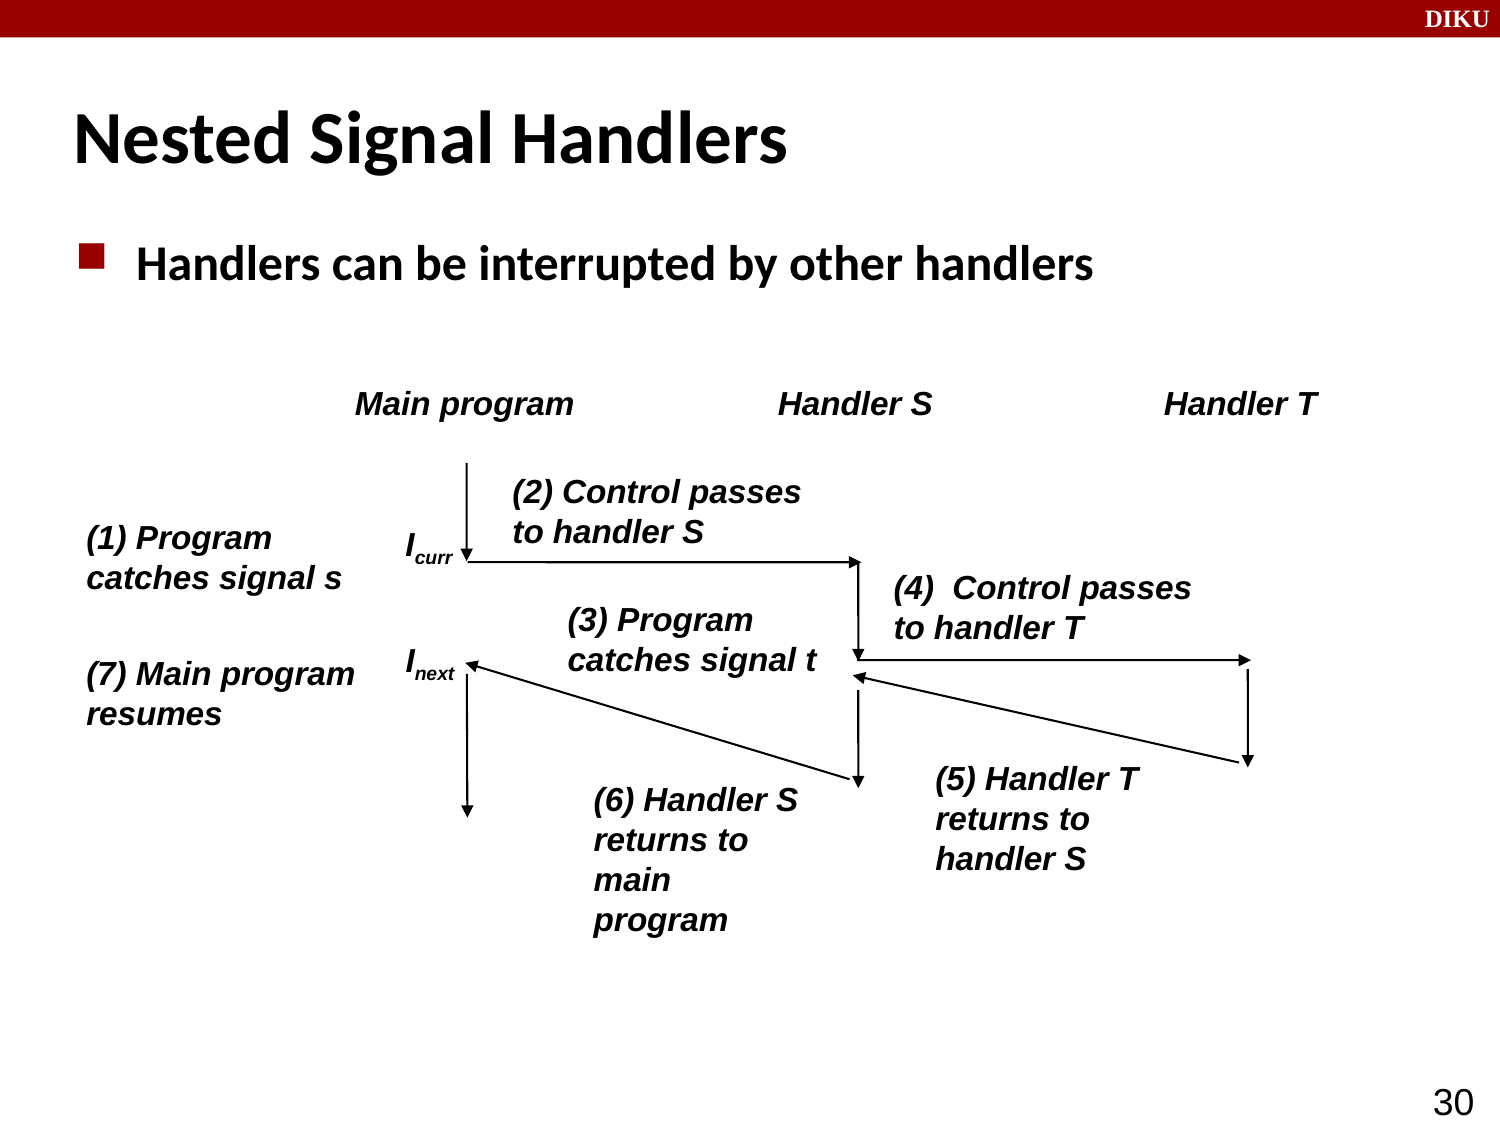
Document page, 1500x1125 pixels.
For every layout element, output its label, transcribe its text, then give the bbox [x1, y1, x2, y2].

text_box Main program [330, 374, 601, 430]
text_box (5) Handler T returns to handler S [920, 749, 1164, 885]
text_box (3) Program catches signal t [552, 590, 857, 685]
text_box Icurr [390, 515, 467, 576]
text_box Nested Signal Handlers [58, 71, 1304, 197]
text_box (4) Control passes to handler T [878, 559, 1226, 654]
text_box Inext [390, 631, 469, 692]
text_box (7) Main program resumes [71, 644, 386, 740]
text_box (2) Control passes to handler S [497, 463, 834, 558]
text_box (6) Handler S returns to main program [578, 770, 822, 945]
text_box Handler S [753, 374, 964, 430]
text_box (1) Program catches signal s [71, 509, 386, 604]
text_box Handlers can be interrupted by other handlers [65, 223, 1361, 325]
text_box Handler T [1139, 374, 1350, 430]
